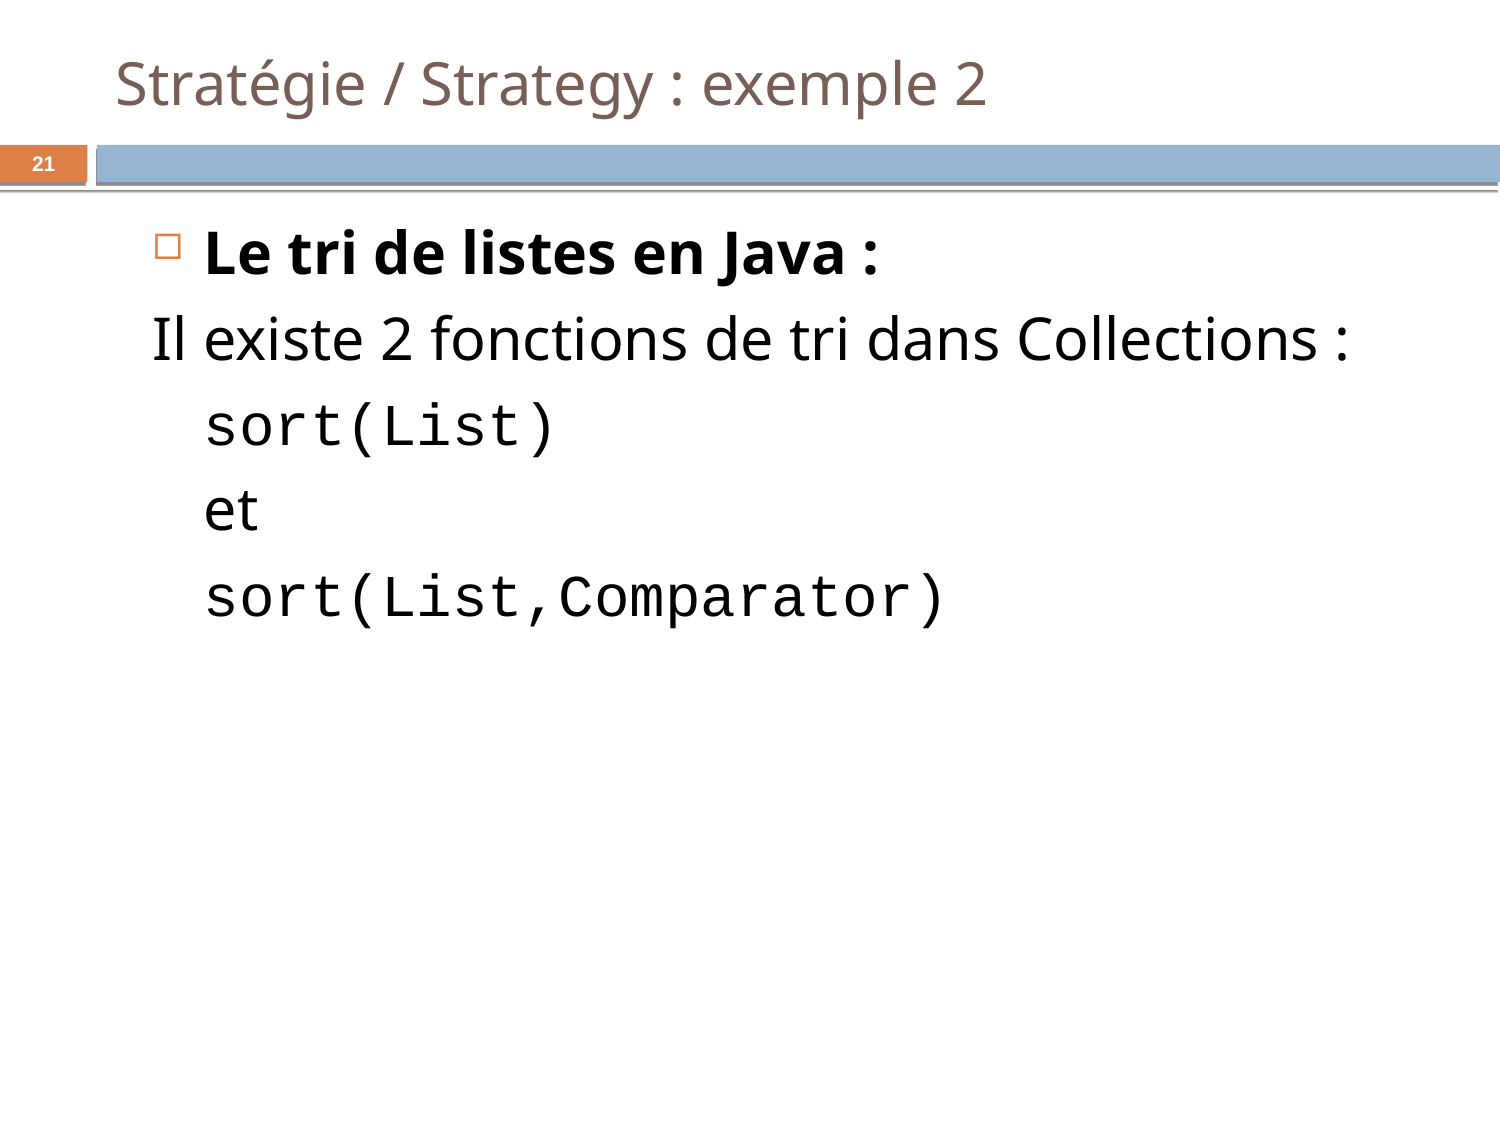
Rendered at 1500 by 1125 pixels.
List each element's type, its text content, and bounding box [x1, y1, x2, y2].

slide_number <numéro> [0, 143, 88, 184]
title Stratégie / Strategy : exemple 2 [100, 37, 1438, 126]
list Le tri de listes en Java : Il existe 2 fonctions de tri dans Collections : sort(List) et sort(List,Comparator) [137, 208, 1447, 640]
